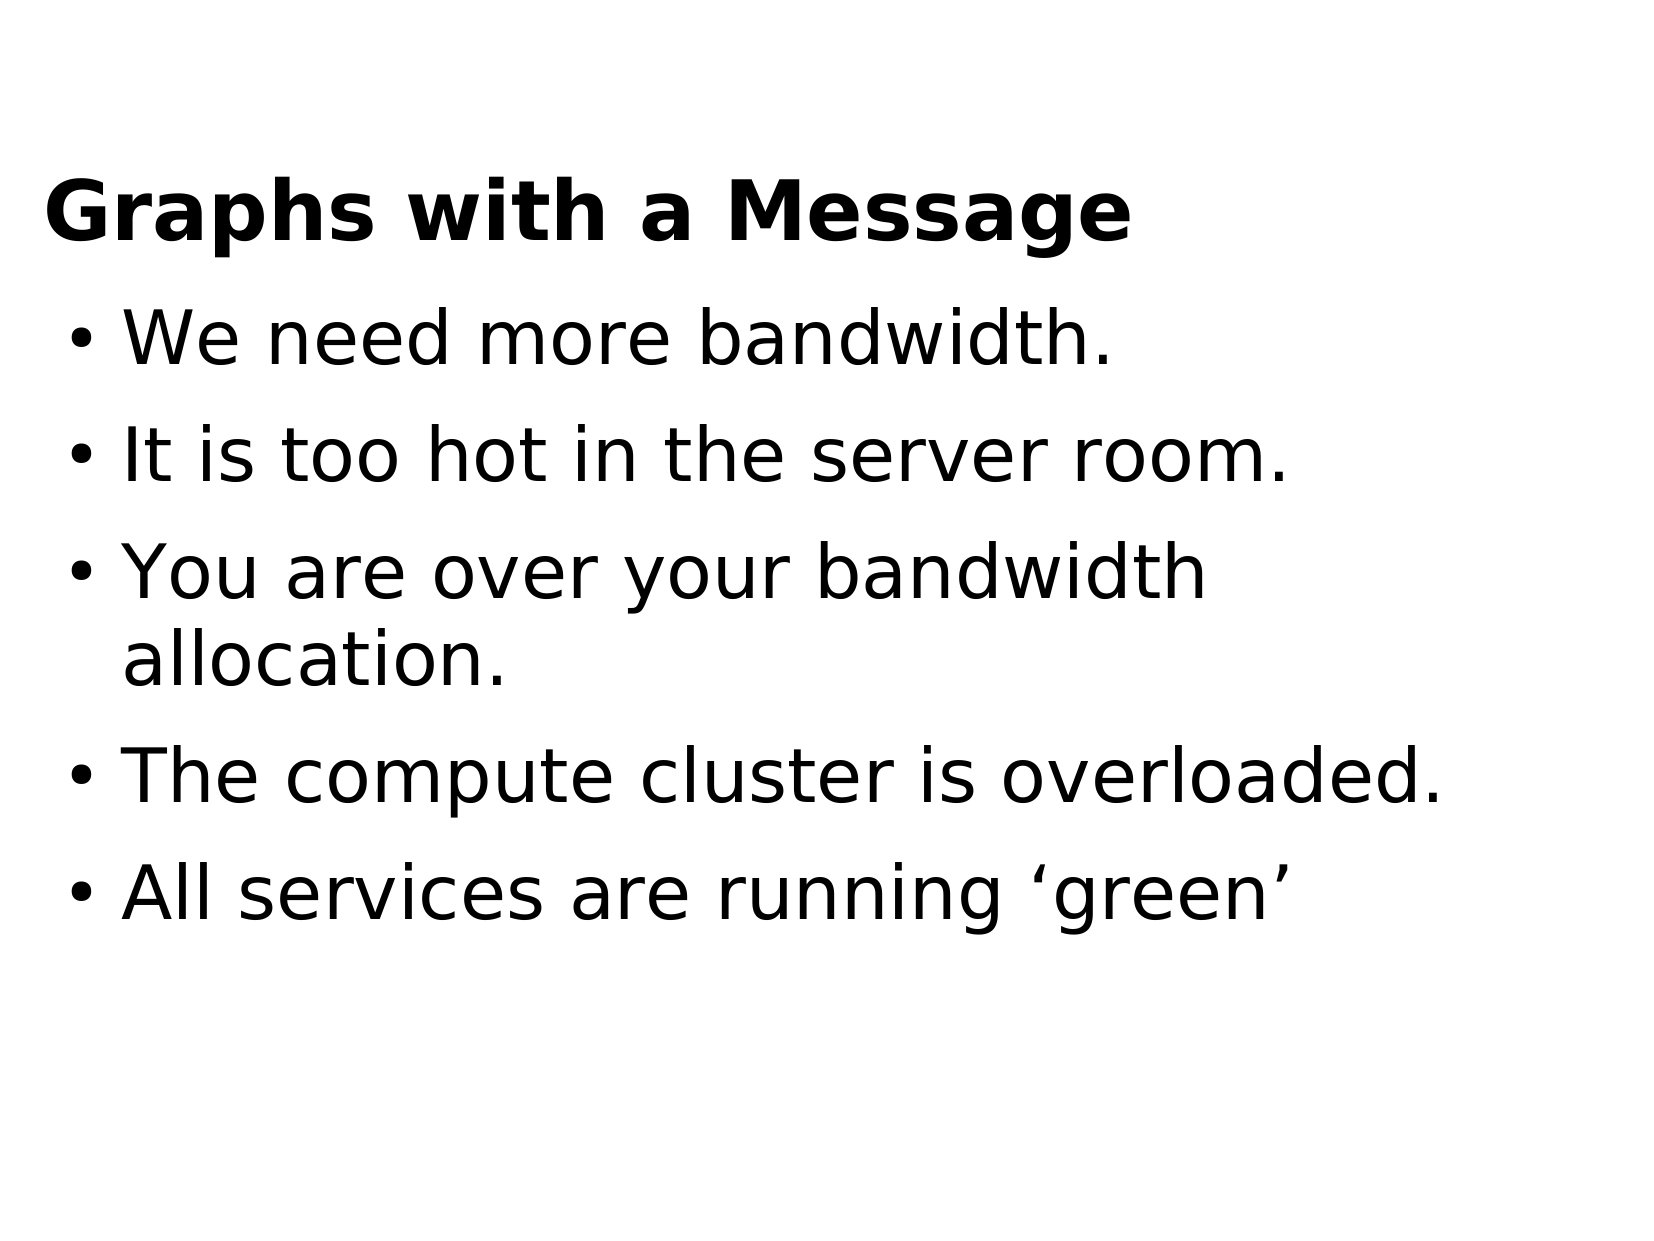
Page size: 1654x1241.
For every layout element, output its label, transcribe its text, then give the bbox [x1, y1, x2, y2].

title Graphs with a Message [43, 137, 1581, 287]
list We need more bandwidth. It is too hot in the server room. You are over your bandwidth allocation. The compute cluster is overloaded. All services are running ‘green’ [50, 295, 1571, 1099]
